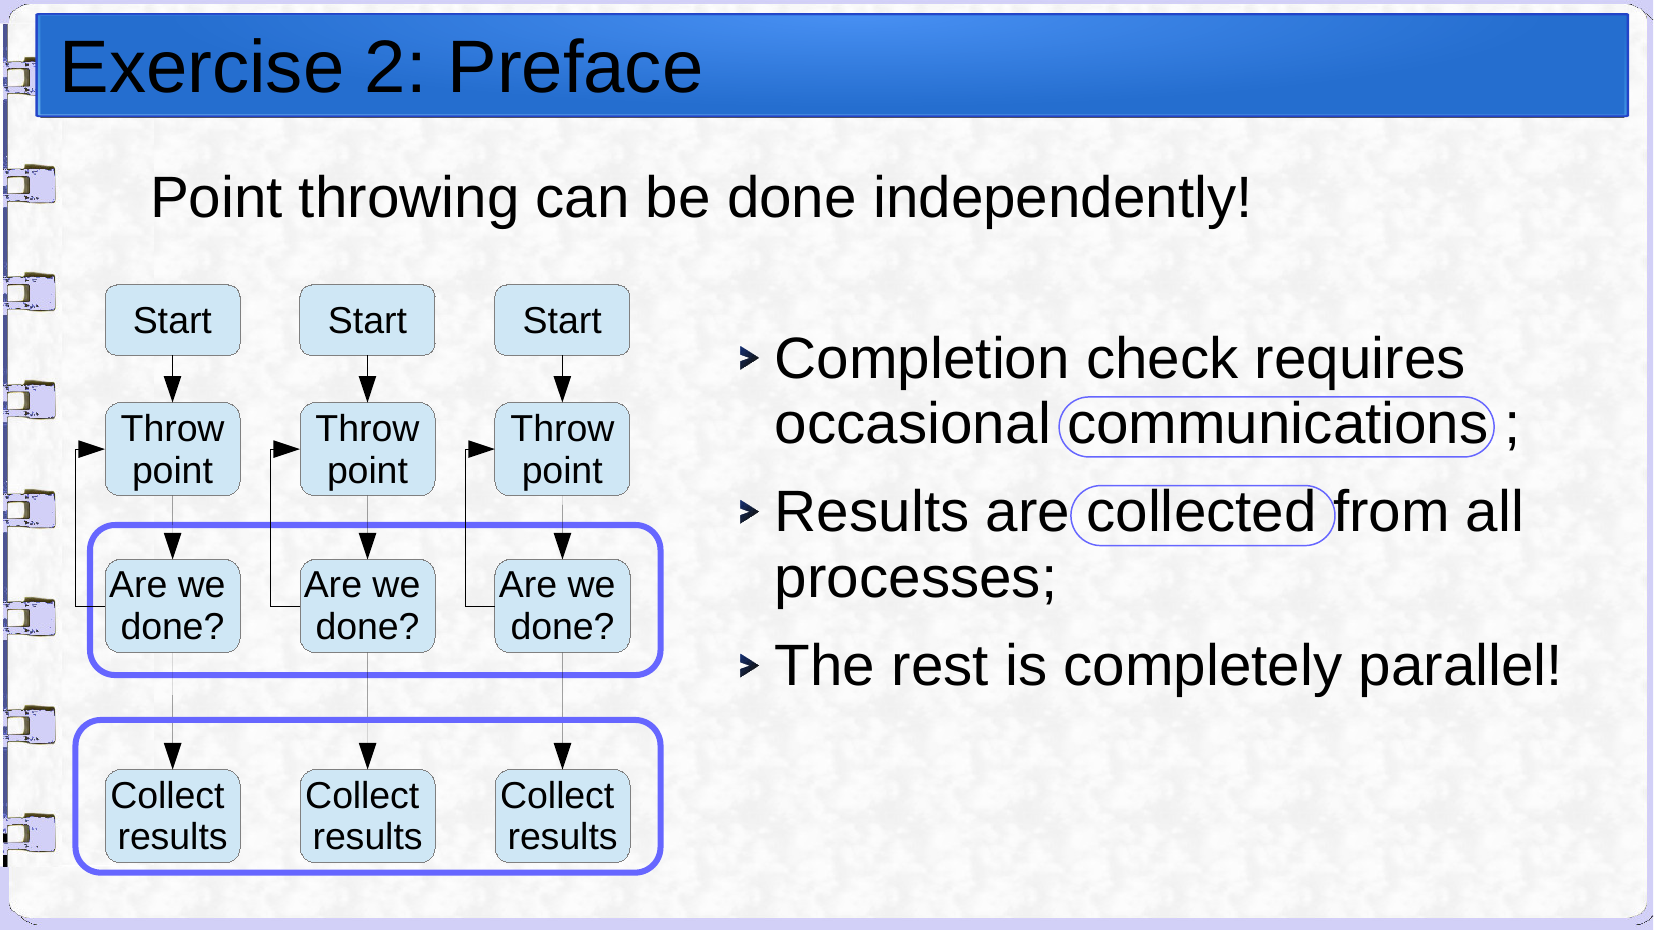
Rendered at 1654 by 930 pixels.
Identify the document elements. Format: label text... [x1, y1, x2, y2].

text_box Collect results [105, 769, 241, 863]
text_box Throw point [300, 402, 436, 496]
text_box Start [105, 284, 241, 356]
picture [0, 0, 1654, 930]
text_box Throw point [494, 402, 630, 496]
text_box Point throwing can be done independently! [150, 165, 1546, 256]
text_box Throw point [105, 402, 241, 496]
text_box Collect results [495, 769, 631, 863]
text_box Start [299, 284, 436, 356]
text_box Are we done? [494, 559, 631, 653]
title Exercise 2: Preface [59, 13, 1620, 120]
text_box Start [494, 284, 630, 356]
list Completion check requires occasional communications ; Results are collected from all processes; The rest is completely parallel! [739, 325, 1586, 776]
text_box Are we done? [300, 559, 436, 653]
text_box Collect results [300, 769, 436, 863]
text_box Are we done? [105, 559, 241, 653]
